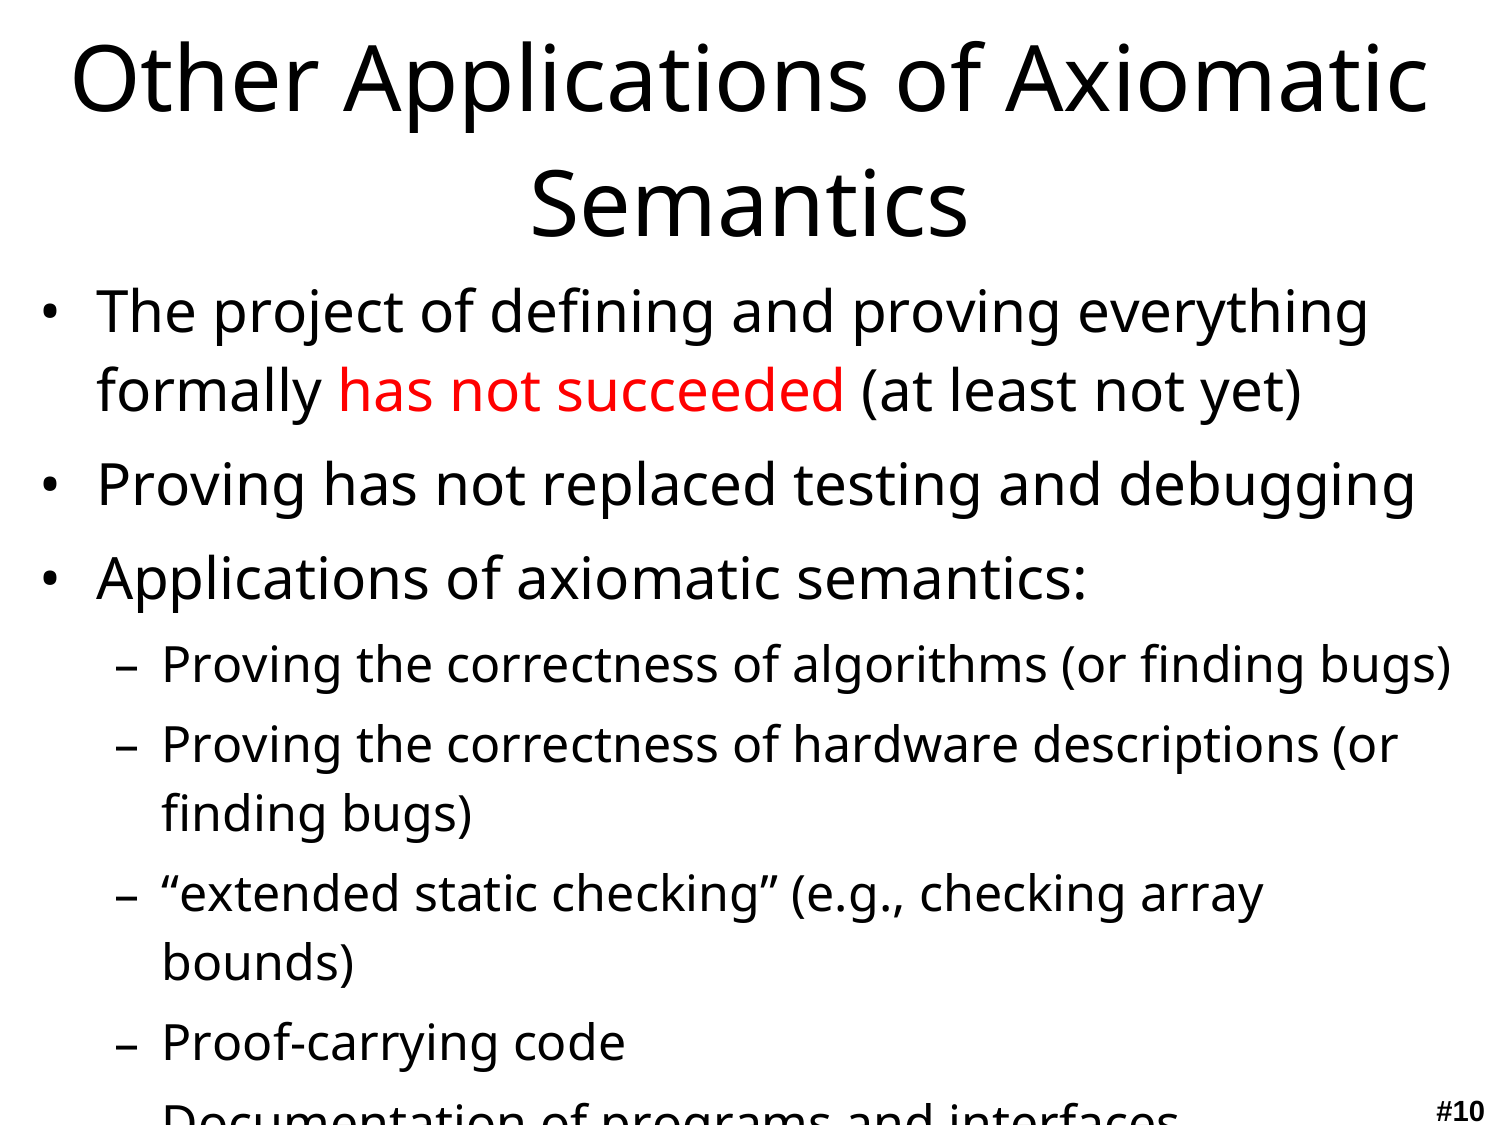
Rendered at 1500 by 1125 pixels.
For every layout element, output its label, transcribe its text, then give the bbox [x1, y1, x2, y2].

title Other Applications of Axiomatic Semantics [24, 24, 1476, 254]
list The project of defining and proving everything formally has not succeeded (at least not yet) Proving has not replaced testing and debugging Applications of axiomatic semantics: Proving the correctness of algorithms (or finding bugs) Proving the correctness of hardware descriptions (or finding bugs) “extended static checking” (e.g., checking array bounds) Proof-carrying code Documentation of programs and interfaces [24, 262, 1476, 1101]
